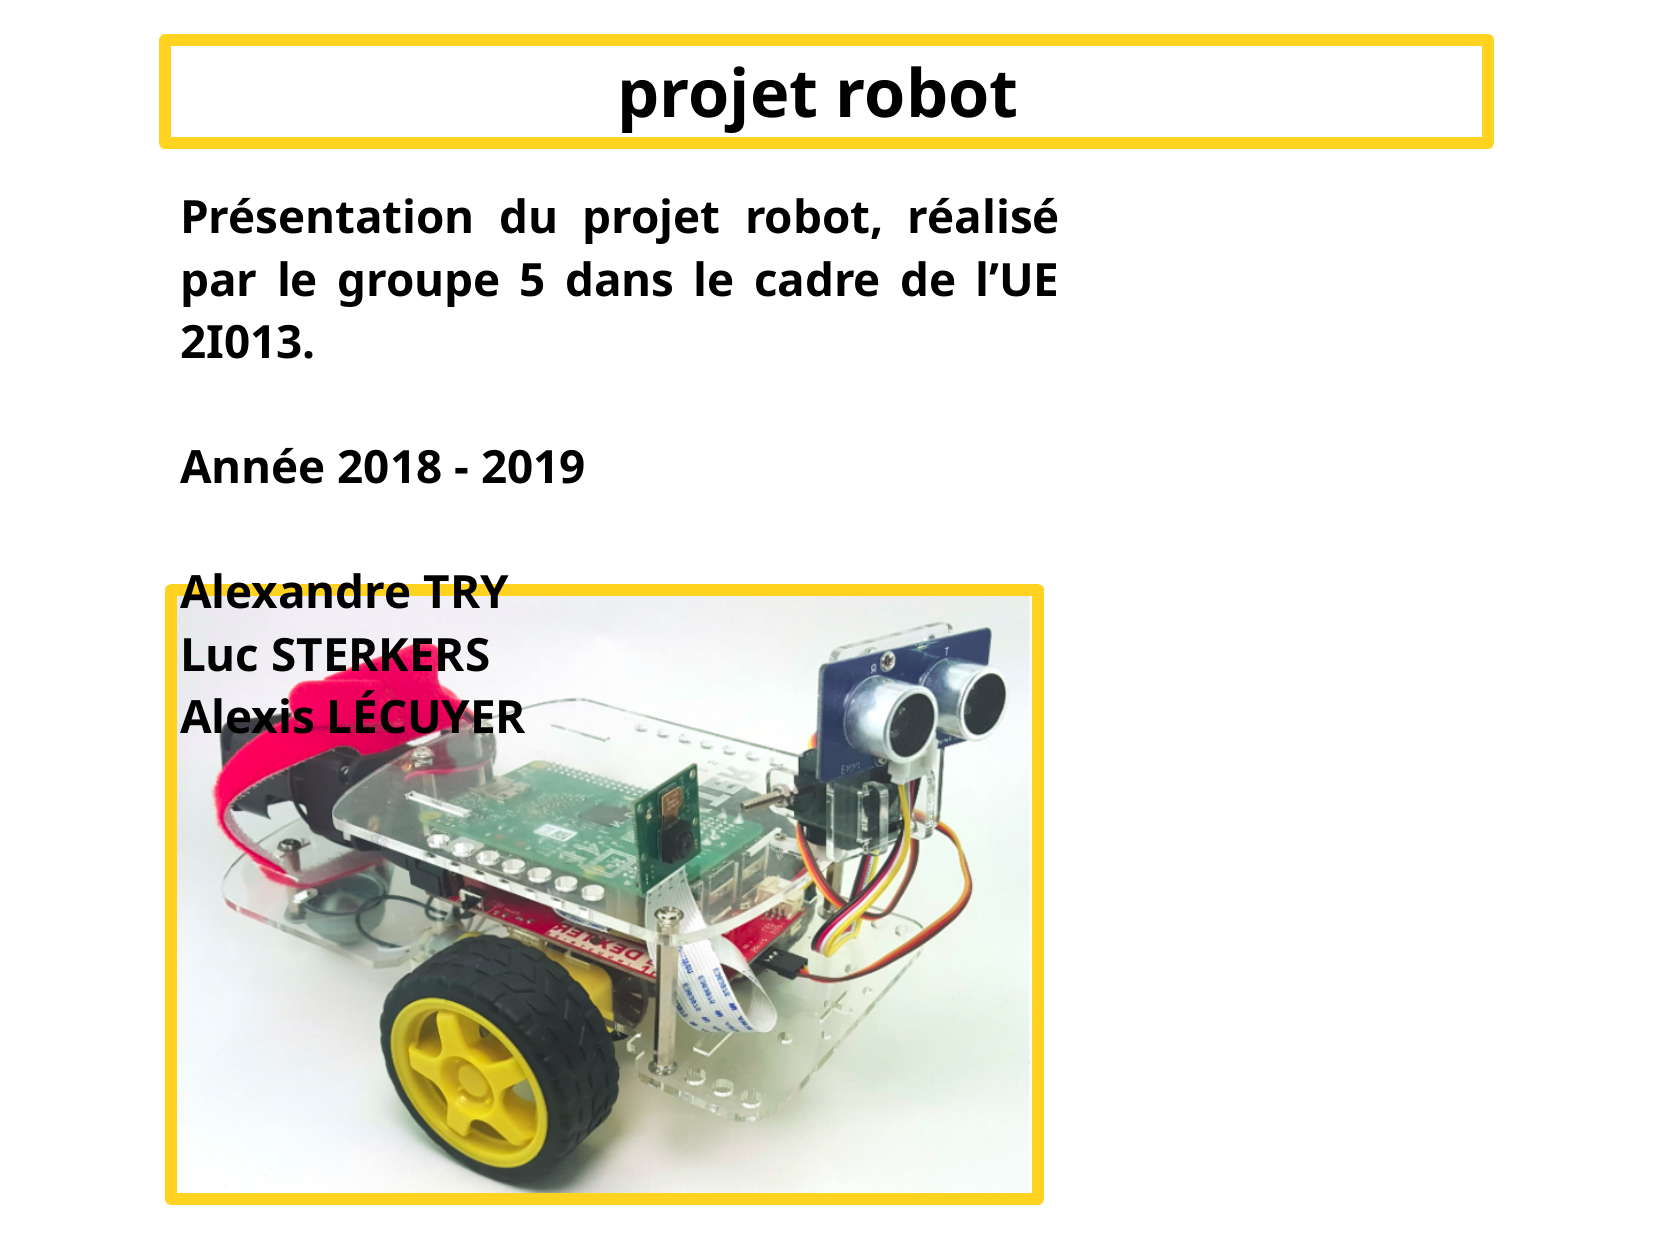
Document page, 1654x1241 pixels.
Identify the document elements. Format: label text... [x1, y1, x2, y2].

title projet robot [165, 41, 1489, 142]
picture [177, 607, 1032, 1193]
text_box Présentation du projet robot, réalisé par le groupe 5 dans le cadre de l’UE 2I013. Année 2018 - 2019 Alexandre TRY Luc STERKERS Alexis LÉCUYER [165, 177, 1075, 607]
